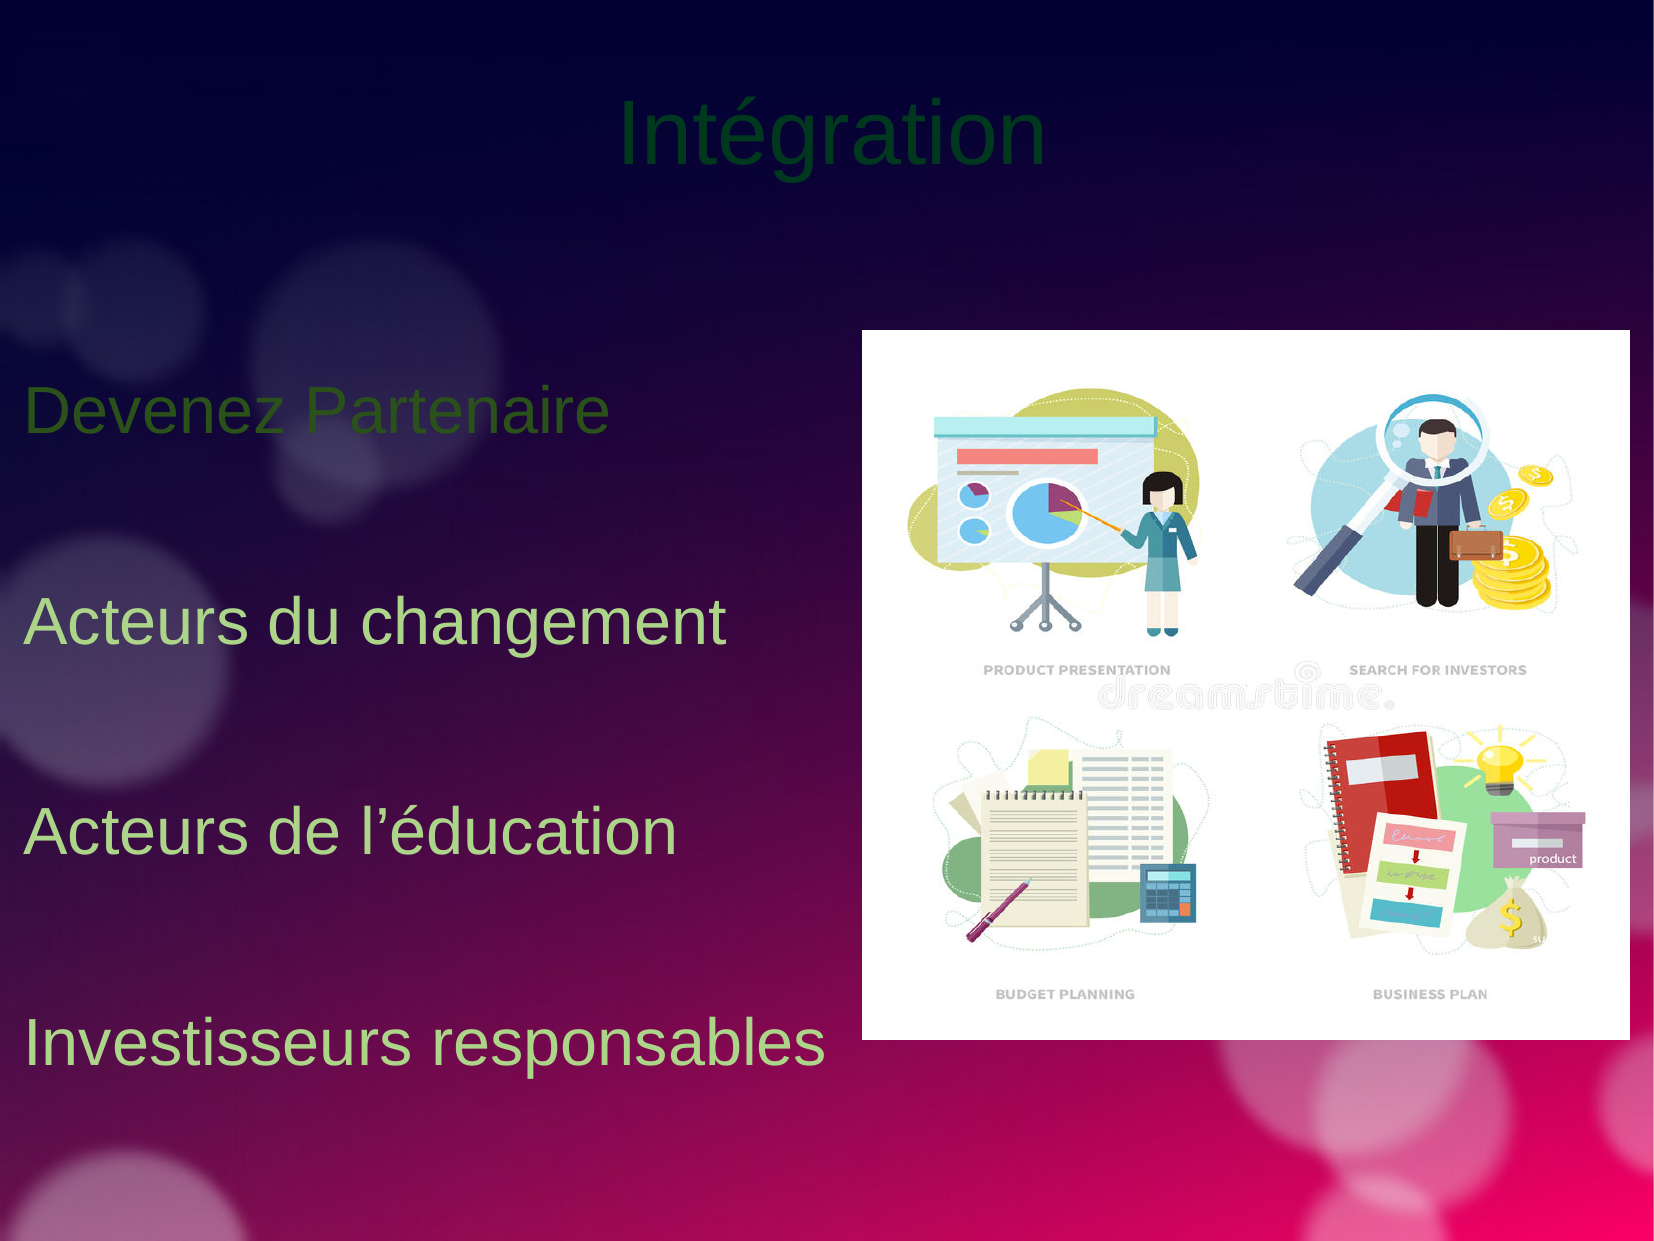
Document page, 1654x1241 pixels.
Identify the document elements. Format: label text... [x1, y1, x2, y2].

subtitle Devenez Partenaire Acteurs du changement Acteurs de l’éducation Investisseurs responsables [23, 236, 863, 1217]
title Intégration [47, 29, 1619, 237]
picture [0, 0, 1654, 1241]
